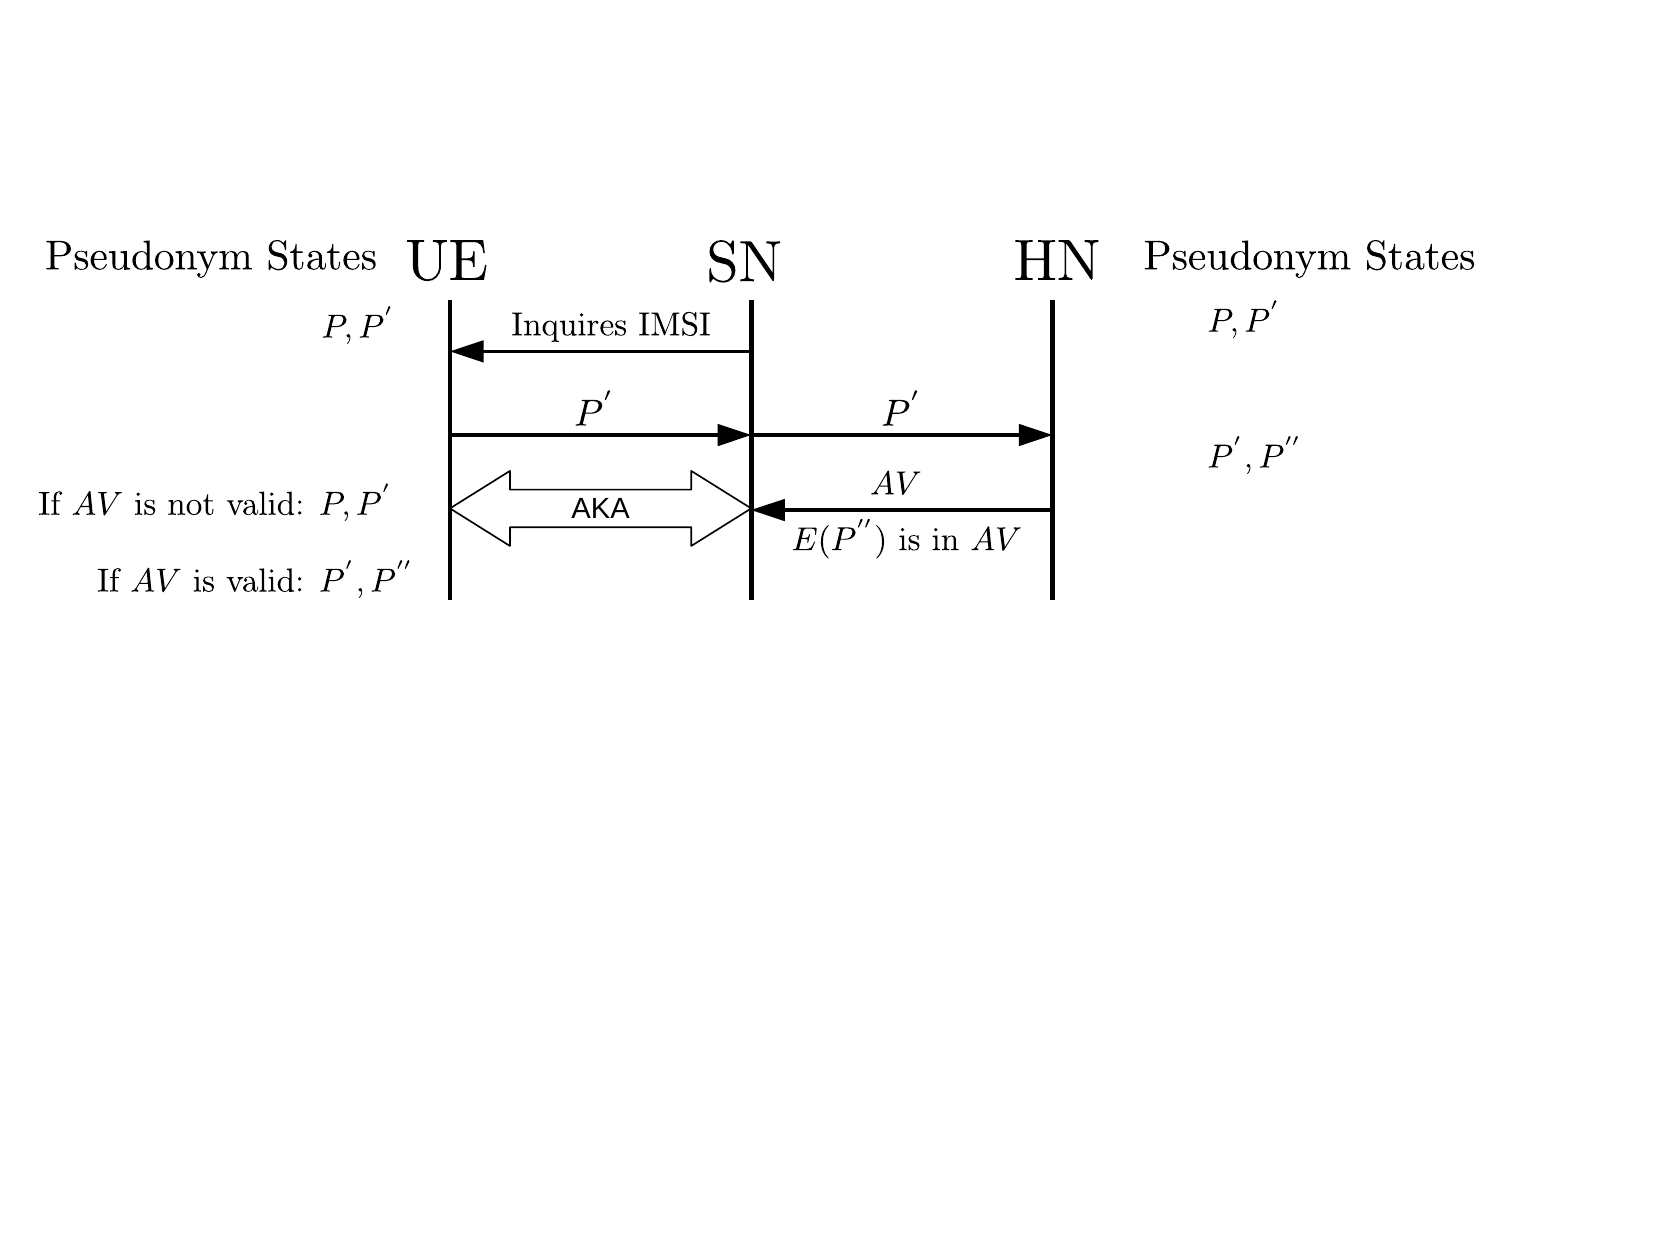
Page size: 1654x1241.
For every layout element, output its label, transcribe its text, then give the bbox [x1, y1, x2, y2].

text_box [706, 240, 782, 283]
text_box [321, 306, 392, 344]
text_box [1207, 300, 1278, 339]
text_box [1143, 240, 1476, 279]
text_box AKA [450, 470, 752, 546]
text_box [1207, 436, 1299, 474]
text_box [1013, 240, 1101, 280]
text_box [791, 518, 1022, 559]
text_box [97, 560, 411, 598]
text_box [38, 483, 390, 522]
text_box [45, 240, 378, 279]
text_box [870, 470, 922, 496]
text_box [405, 240, 489, 282]
text_box [573, 390, 612, 426]
text_box [511, 311, 711, 342]
text_box [881, 390, 919, 426]
